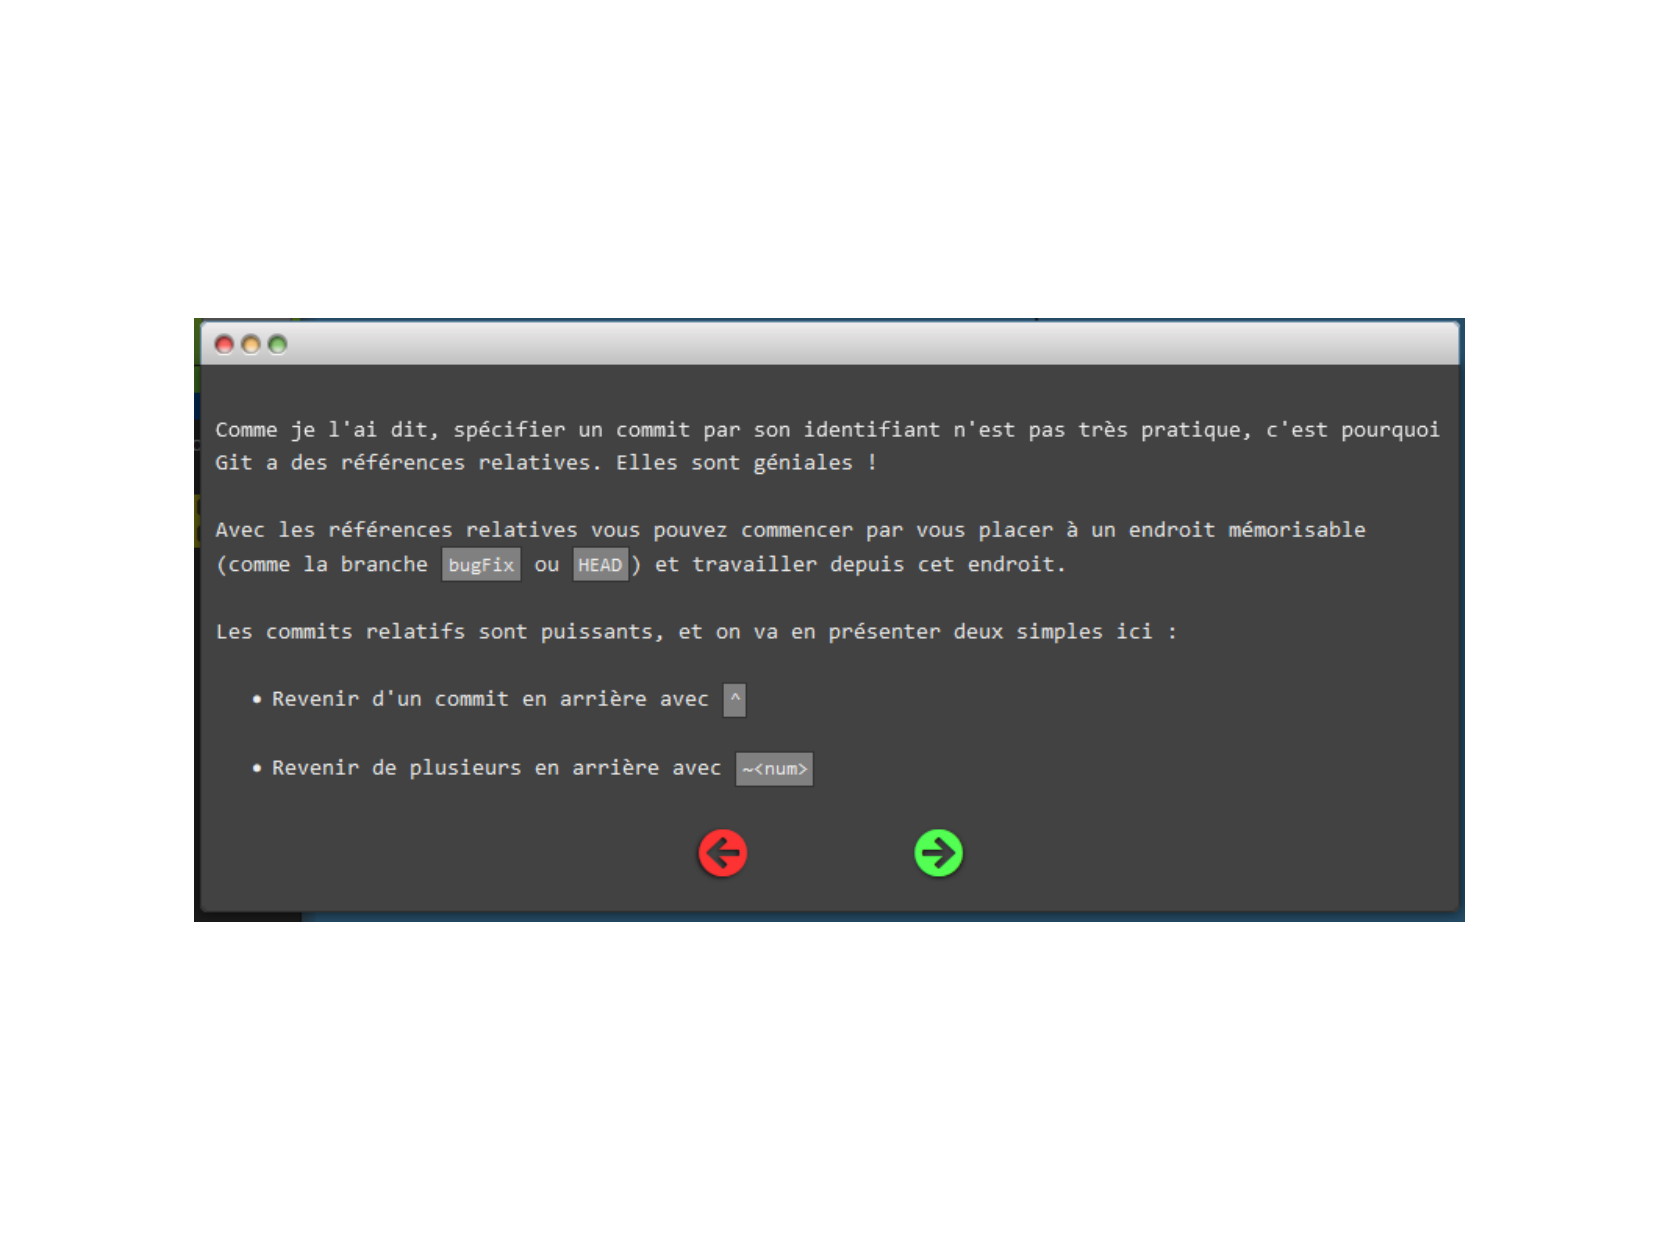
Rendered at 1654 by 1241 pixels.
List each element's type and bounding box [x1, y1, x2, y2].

picture [194, 318, 1465, 922]
